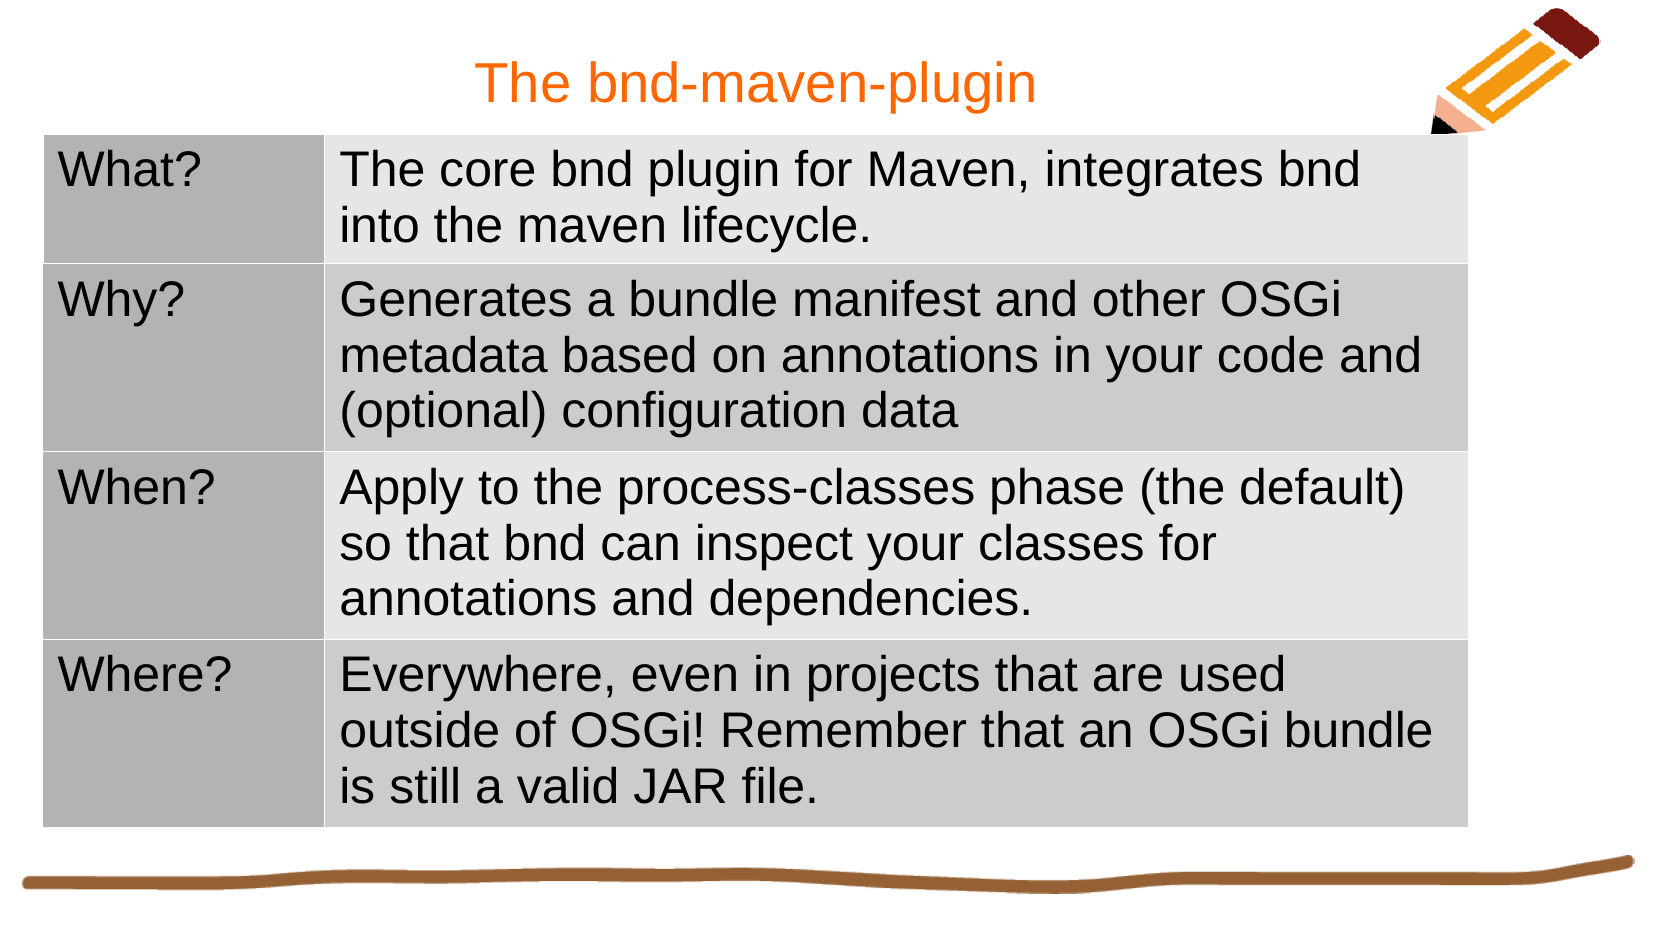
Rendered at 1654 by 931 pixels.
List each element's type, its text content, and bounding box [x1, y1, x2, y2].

table_cell Apply to the process-classes phase (the default) so that bnd can inspect your classes for annotations and dependencies. [325, 452, 1468, 639]
table_cell When? [43, 452, 324, 639]
table_header The core bnd plugin for Maven, integrates bnd into the maven lifecycle. [325, 135, 1468, 263]
picture [22, 855, 1635, 894]
table_cell Generates a bundle manifest and other OSGi metadata based on annotations in your code and (optional) configuration data [325, 264, 1468, 451]
picture [1430, 8, 1601, 136]
table_header What? [44, 135, 324, 263]
table_cell Why? [43, 264, 324, 451]
title The bnd-maven-plugin [82, 36, 1430, 129]
table_cell Everywhere, even in projects that are used outside of OSGi! Remember that an OSGi bundle is still a valid JAR file. [325, 640, 1468, 827]
table_cell Where? [43, 640, 324, 827]
